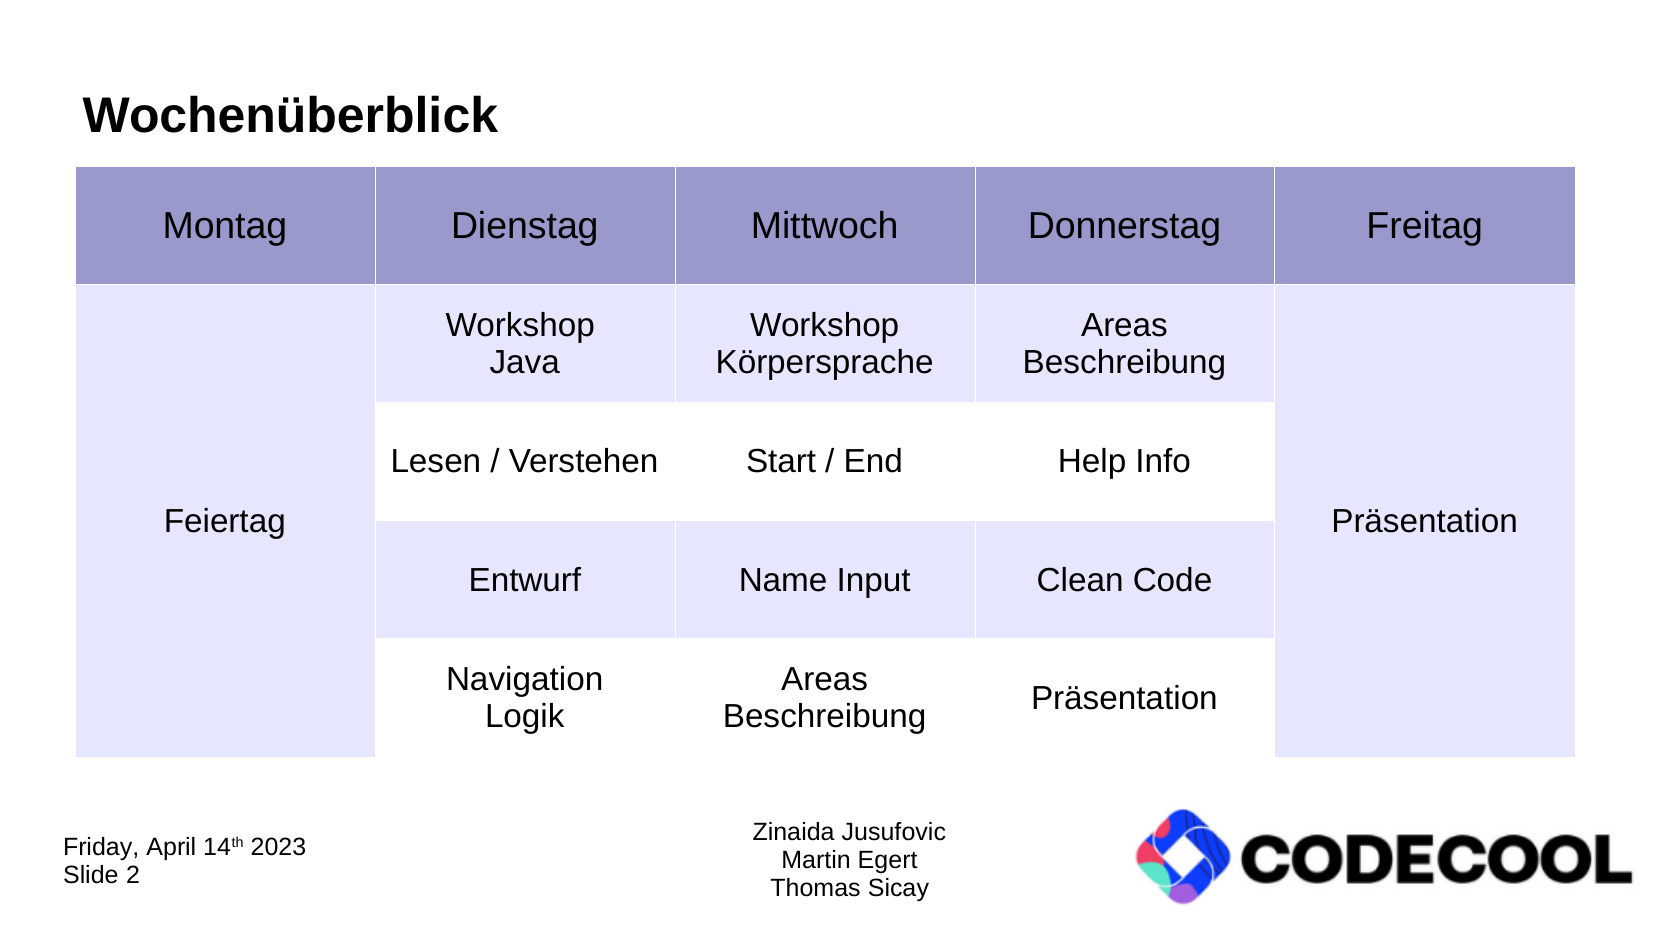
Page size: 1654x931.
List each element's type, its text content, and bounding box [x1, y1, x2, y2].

table_cell Areas Beschreibung [976, 285, 1274, 402]
table_cell Feiertag [76, 285, 375, 757]
table_cell Präsentation [976, 639, 1274, 757]
table_cell Help Info [976, 403, 1274, 520]
table_header Freitag [1275, 167, 1575, 284]
table_cell Lesen / Verstehen [376, 403, 675, 520]
text_box Zinaida Jusufovic Martin Egert Thomas Sicay [497, 817, 1203, 902]
table_cell Präsentation [1275, 285, 1575, 757]
table_cell Navigation Logik [376, 639, 675, 757]
table_cell Start / End [676, 403, 975, 520]
table_cell Areas Beschreibung [676, 639, 975, 757]
table_cell Workshop Körpersprache [676, 285, 975, 402]
table_header Mittwoch [676, 167, 975, 284]
table_header Montag [76, 167, 375, 284]
table_header Dienstag [376, 167, 675, 284]
table_header Donnerstag [976, 167, 1274, 284]
table_cell Clean Code [976, 521, 1274, 638]
table_cell Workshop Java [376, 285, 675, 402]
table_cell Entwurf [376, 521, 675, 638]
title Wochenüberblick [82, 37, 1571, 166]
table_cell Name Input [676, 521, 975, 638]
text_box Friday, April 14th 2023 Slide <number> [63, 832, 497, 890]
picture [1134, 783, 1654, 931]
